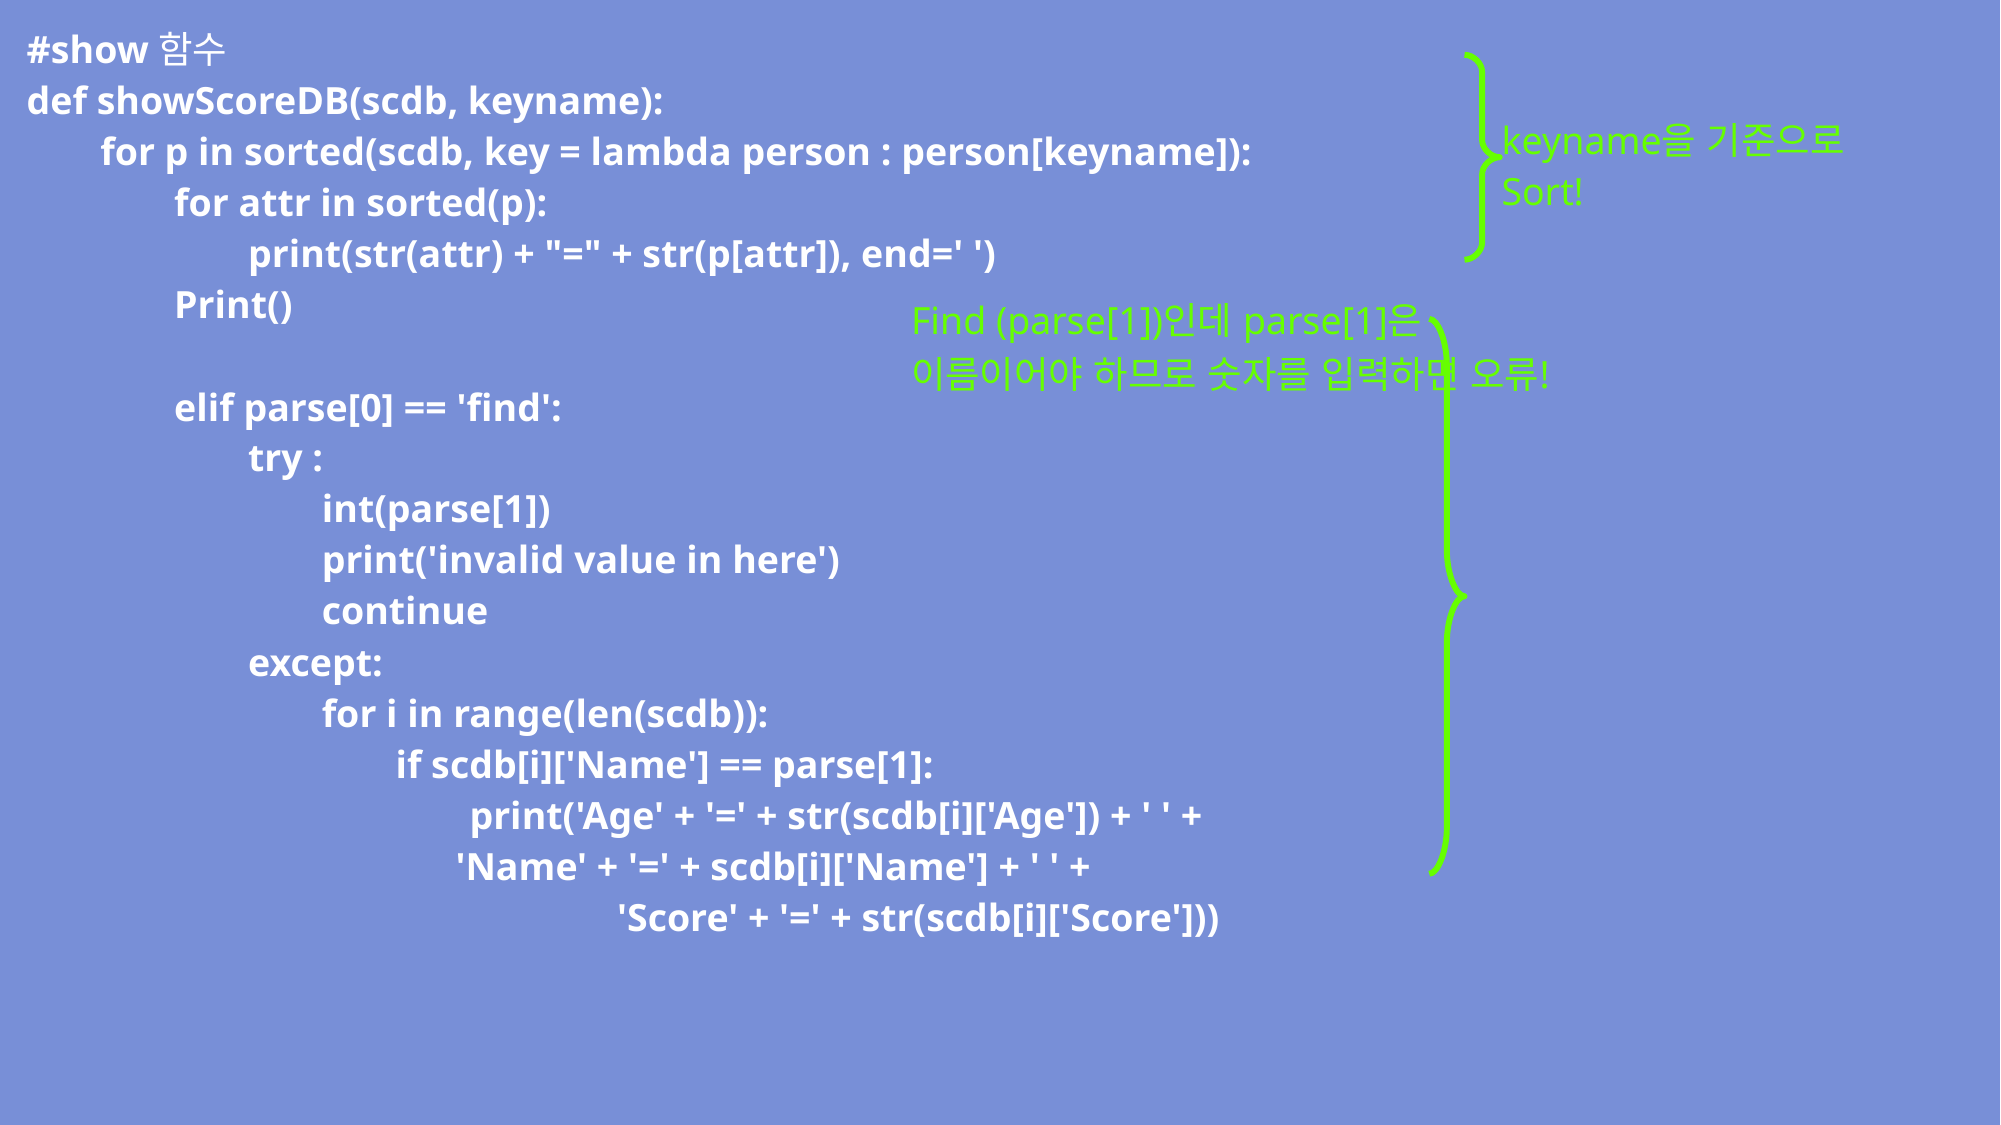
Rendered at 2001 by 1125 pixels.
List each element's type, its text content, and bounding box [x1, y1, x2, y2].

text_box Find (parse[1])인데 parse[1]은 이름이어야 하므로 숫자를 입력하면 오류! [896, 283, 1583, 582]
text_box #show 함수 def showScoreDB(scdb, keyname): for p in sorted(scdb, key = lambda person : person[keyname]): for attr in sorted(p): print(str(attr) + "=" + str(p[attr]), end=' ') Print() elif parse[0] == 'find': try : int(parse[1]) print('invalid value in here') continue except: for i in range(len(scdb)): if scdb[i]['Name'] == parse[1]: print('Age' + '=' + str(scdb[i]['Age']) + ' ' + 'Name' + '=' + scdb[i]['Name'] + ' ' + 'Score' + '=' + str(scdb[i]['Score'])) [11, 12, 1949, 836]
text_box keyname을 기준으로 Sort! [1486, 103, 2000, 233]
